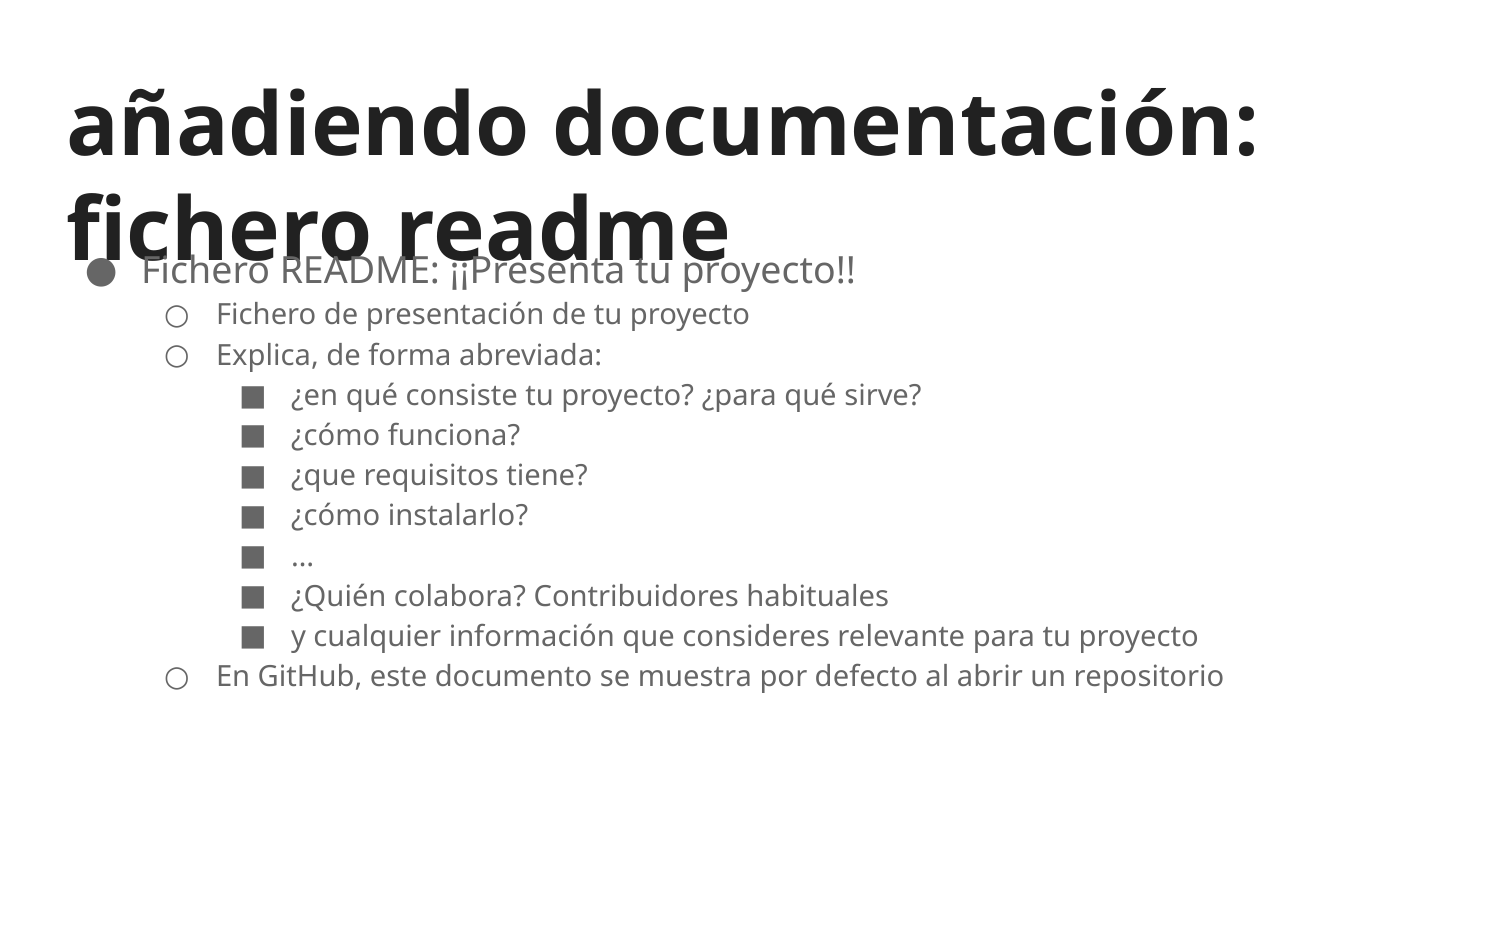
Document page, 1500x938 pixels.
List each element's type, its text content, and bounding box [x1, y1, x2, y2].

list Fichero README: ¡¡Presenta tu proyecto!! Fichero de presentación de tu proyecto Explica, de forma abreviada: ¿en qué consiste tu proyecto? ¿para qué sirve? ¿cómo funciona? ¿que requisitos tiene? ¿cómo instalarlo? … ¿Quién colabora? Contribuidores habituales y cualquier información que consideres relevante para tu proyecto En GitHub, este documento se muestra por defecto al abrir un repositorio [51, 223, 1449, 833]
title añadiendo documentación: fichero readme [51, 53, 1449, 200]
